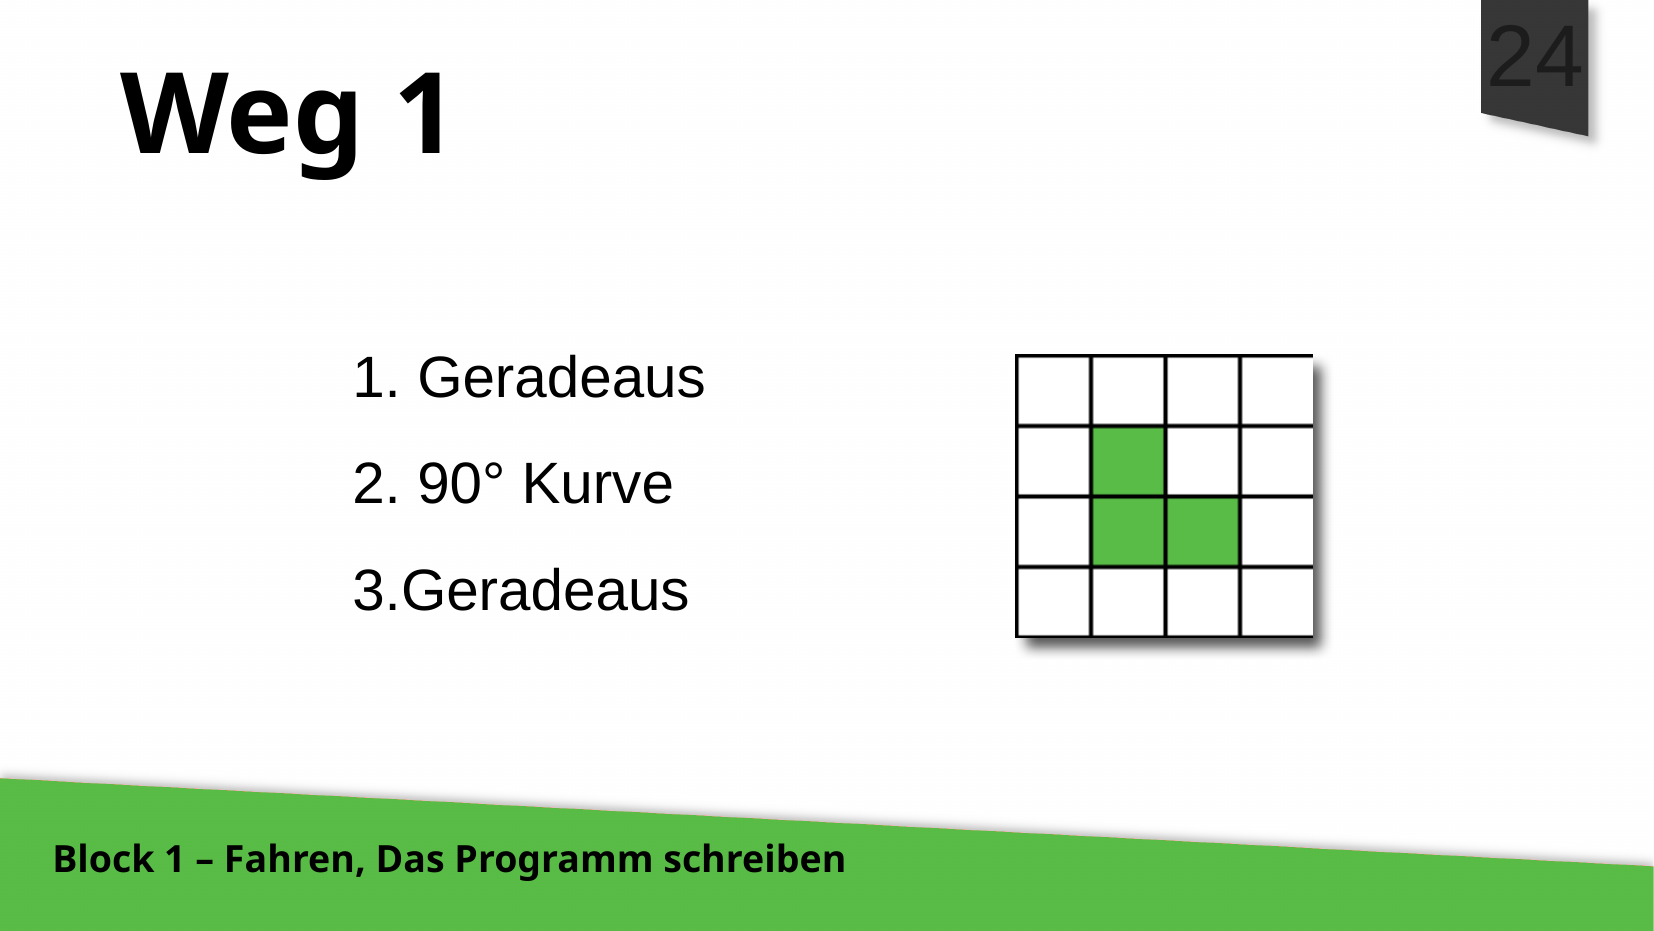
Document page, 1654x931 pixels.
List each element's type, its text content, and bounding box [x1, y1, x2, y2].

text_box Geradeaus 90° Kurve Geradeaus [337, 337, 826, 631]
text_box <number> [923, 0, 1599, 141]
title Weg 1 [120, 32, 1501, 188]
text_box Block 1 – Fahren, Das Programm schreiben [37, 825, 863, 901]
picture [0, 0, 1654, 931]
